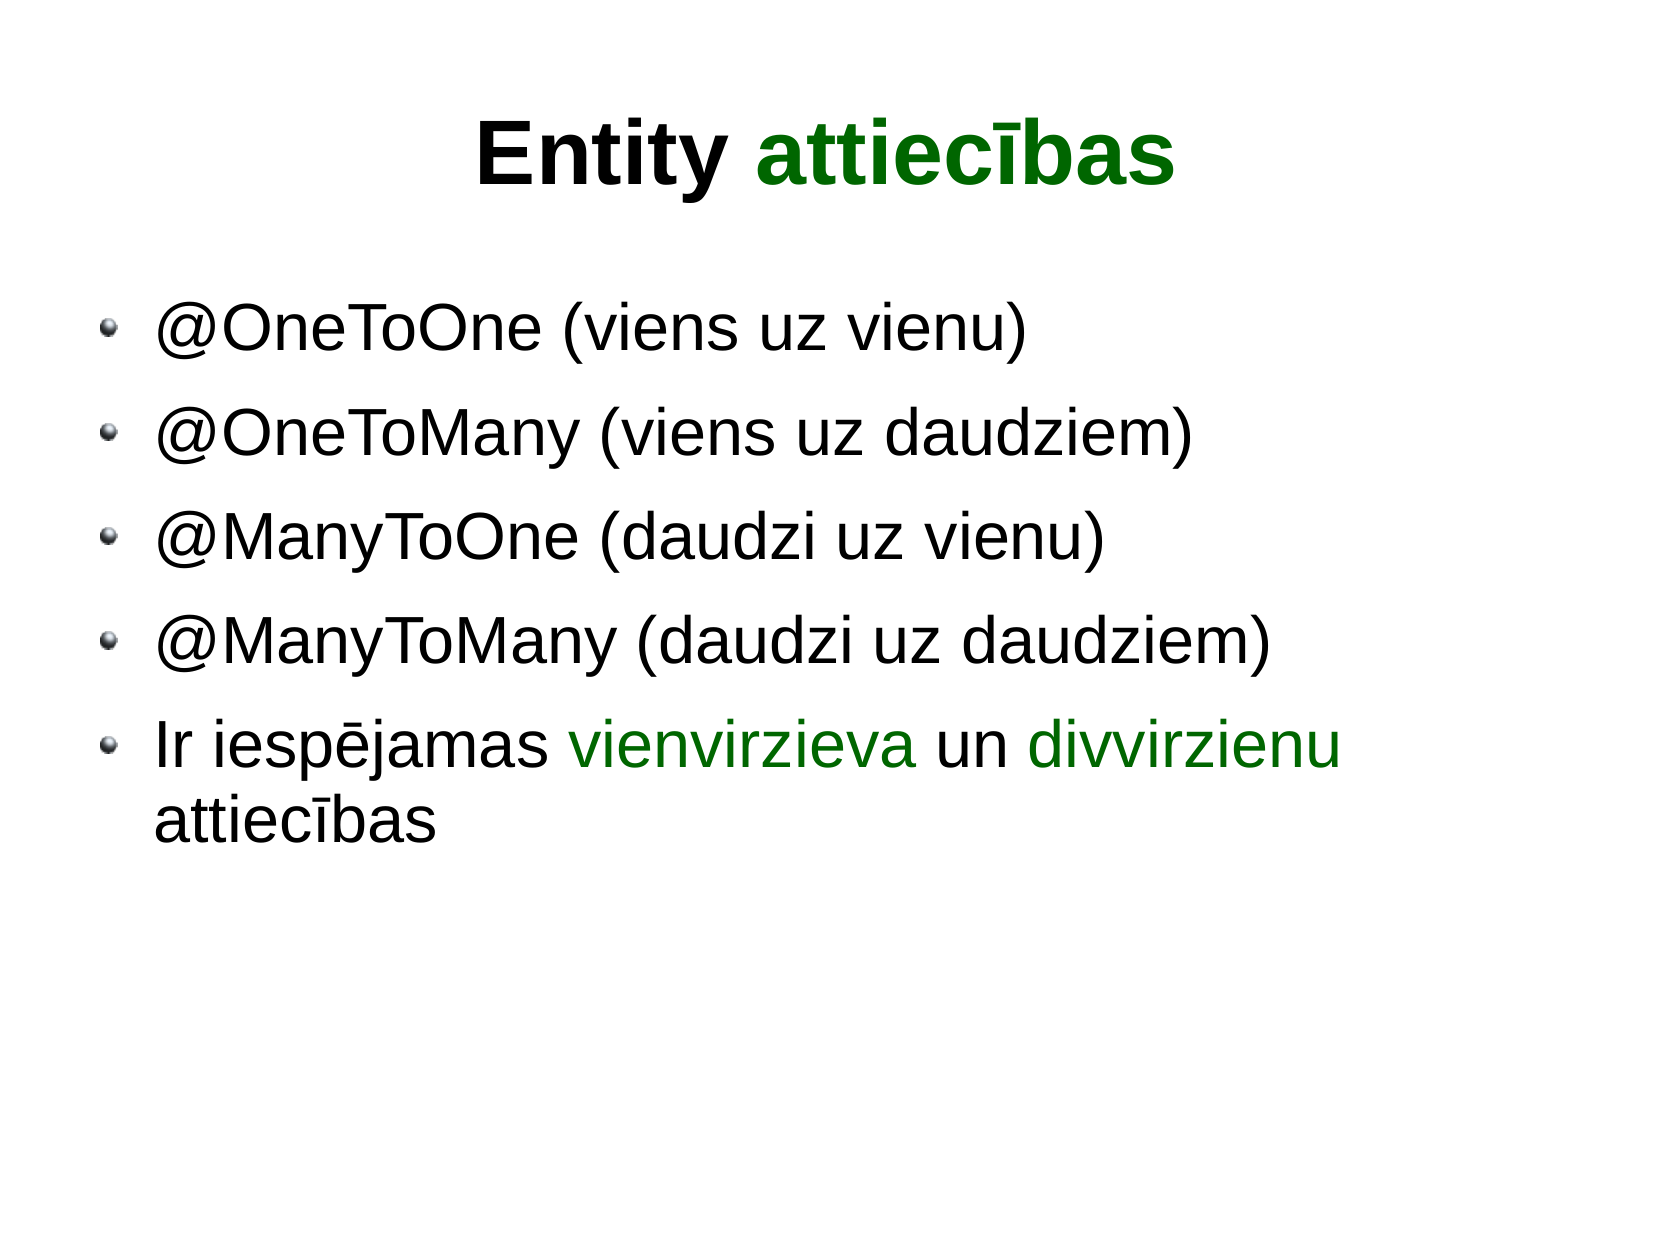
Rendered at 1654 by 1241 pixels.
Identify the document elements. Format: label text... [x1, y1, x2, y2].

list @OneToOne (viens uz vienu) @OneToMany (viens uz daudziem) @ManyToOne (daudzi uz vienu) @ManyToMany (daudzi uz daudziem) Ir iespējamas vienvirzieva un divvirzienu attiecības [82, 290, 1538, 1010]
title Entity attiecības [82, 49, 1571, 257]
